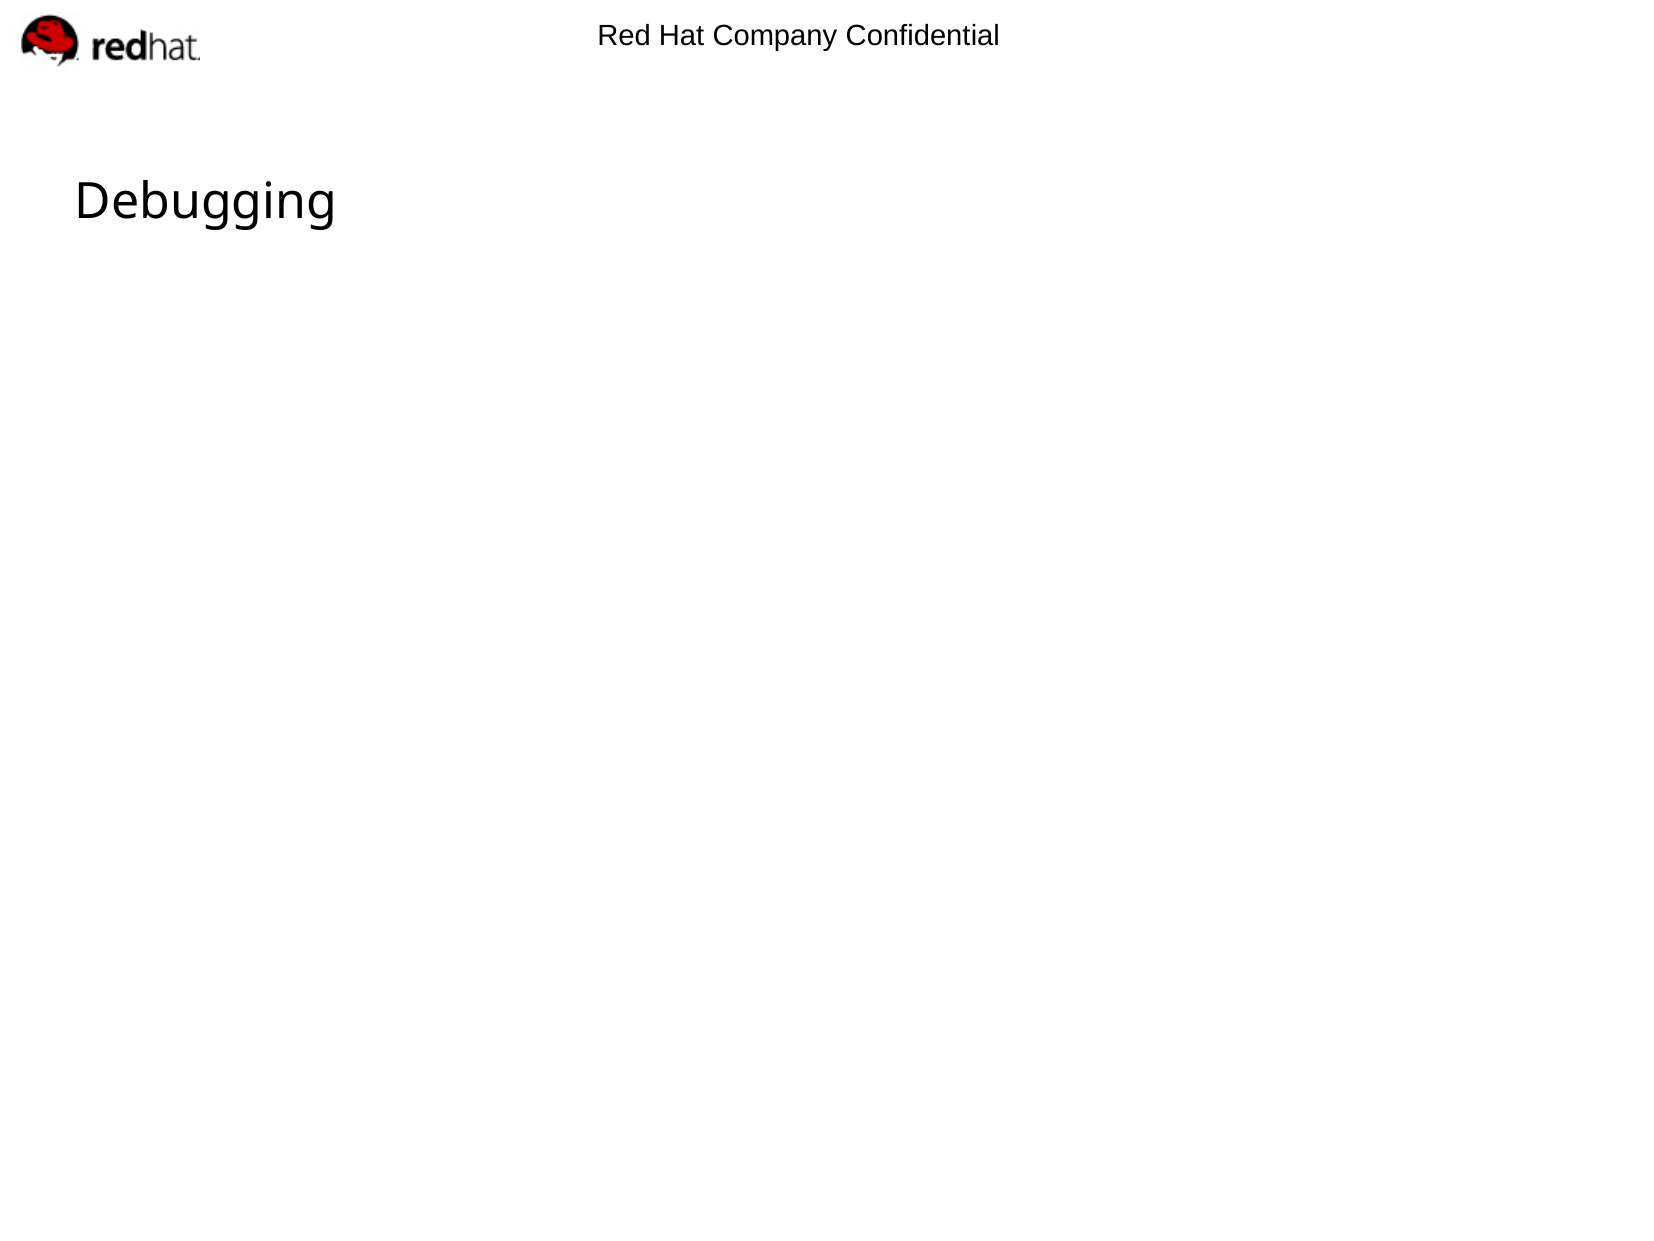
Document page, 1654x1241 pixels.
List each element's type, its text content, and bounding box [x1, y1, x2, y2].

picture [20, 13, 200, 74]
title Debugging [74, 140, 1506, 259]
